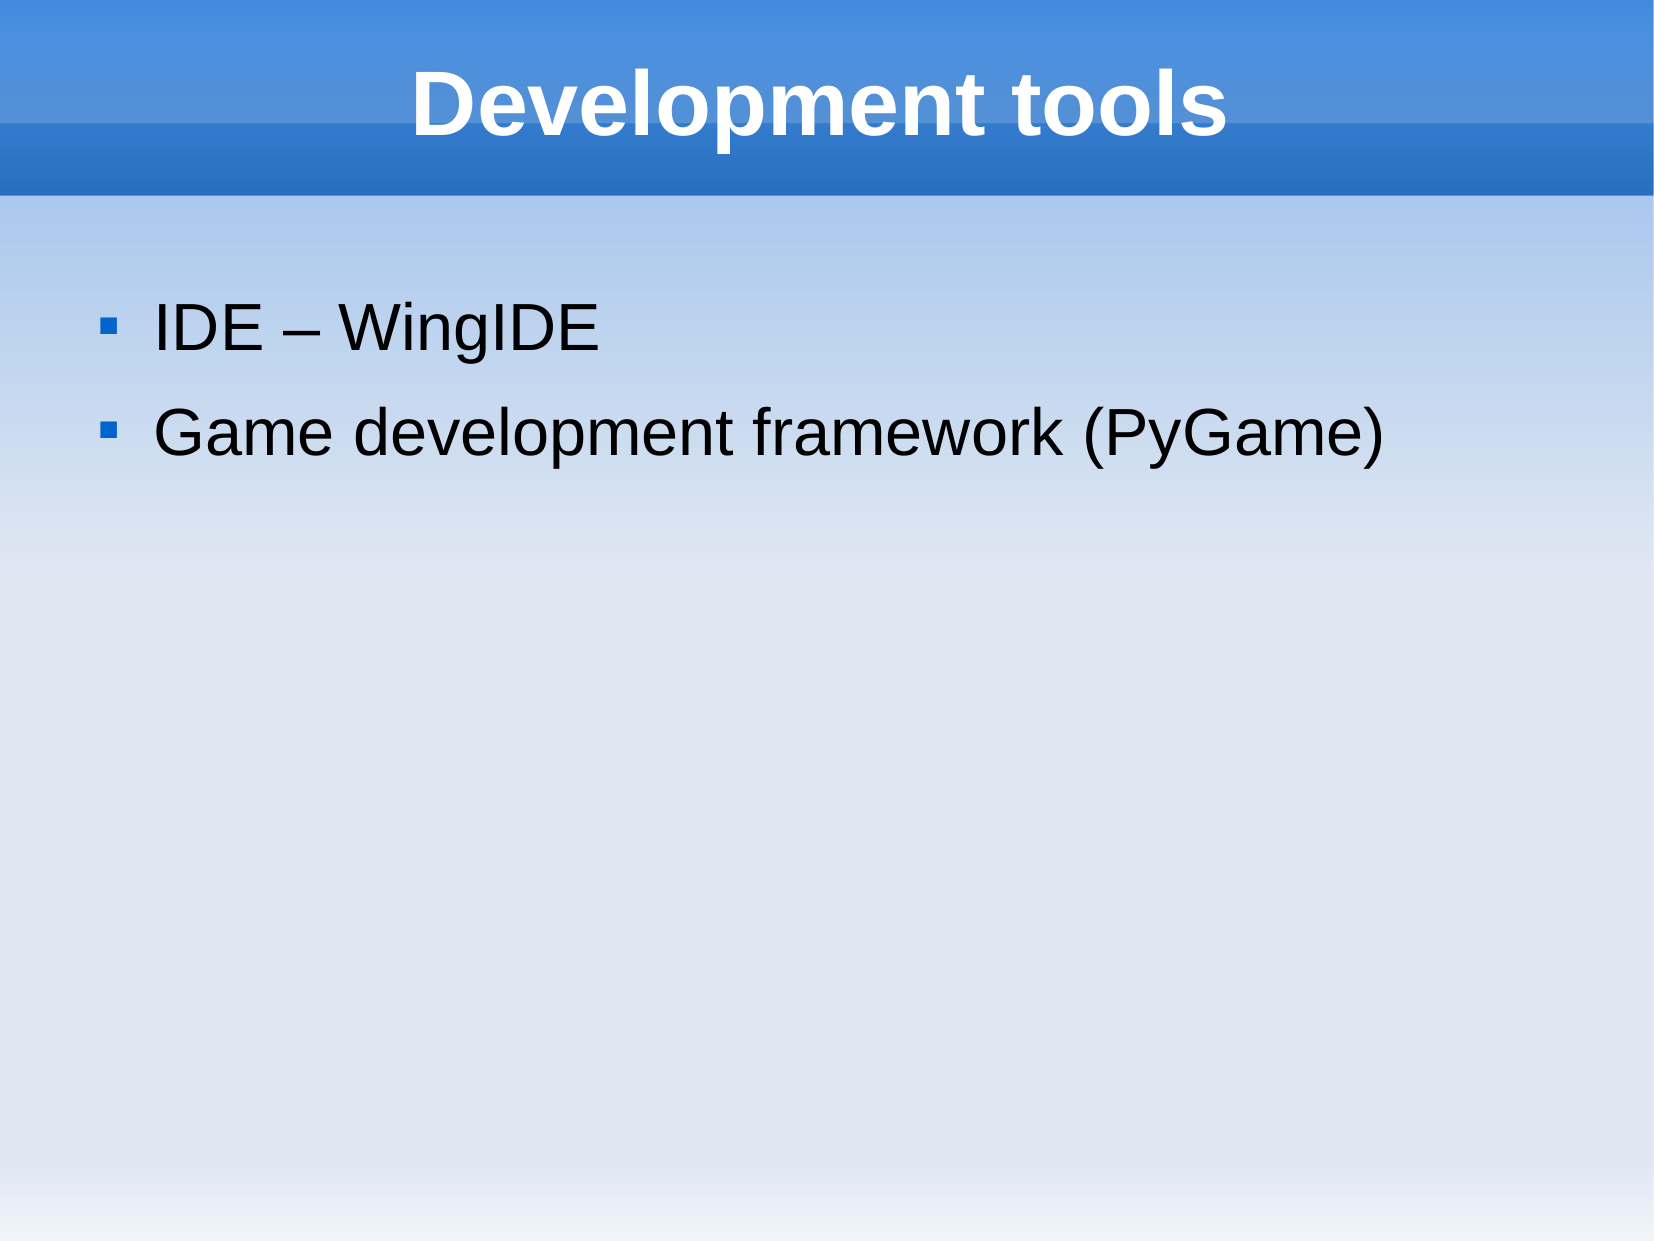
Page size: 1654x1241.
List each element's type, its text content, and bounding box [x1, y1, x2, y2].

picture [0, 0, 1654, 1241]
title Development tools [76, 0, 1565, 208]
list IDE – WingIDE Game development framework (PyGame) [82, 290, 1571, 1109]
